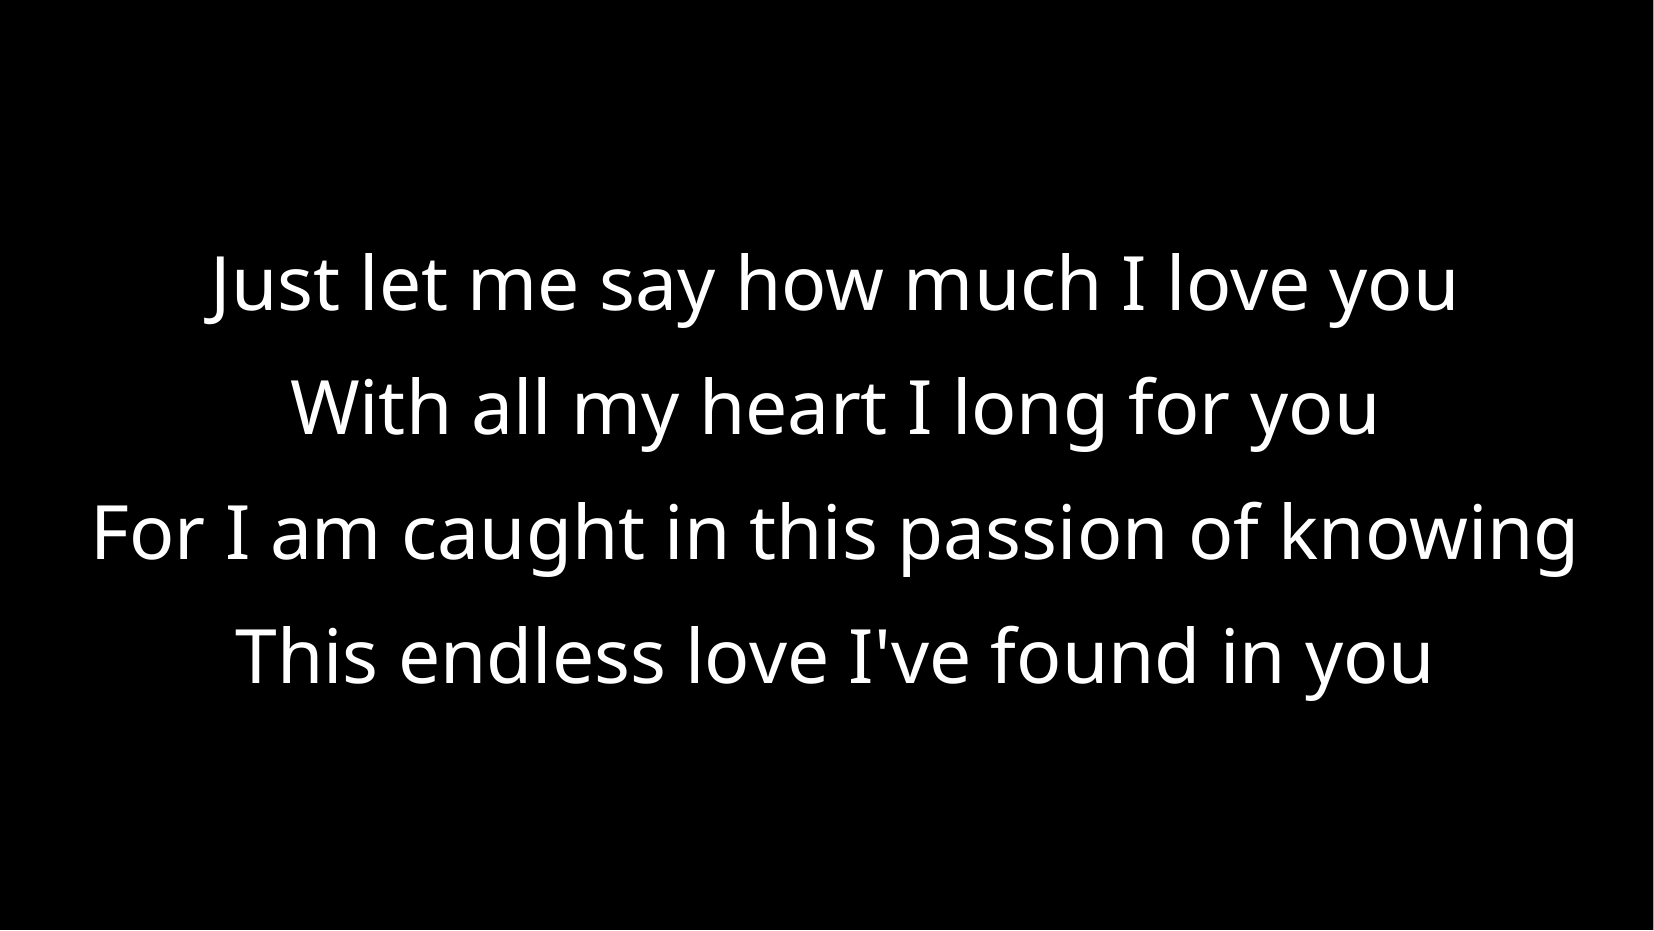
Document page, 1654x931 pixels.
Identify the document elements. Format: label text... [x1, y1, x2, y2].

list Just let me say how much I love you With all my heart I long for you For I am caught in this passion of knowing This endless love I've found in you [0, 230, 1654, 922]
